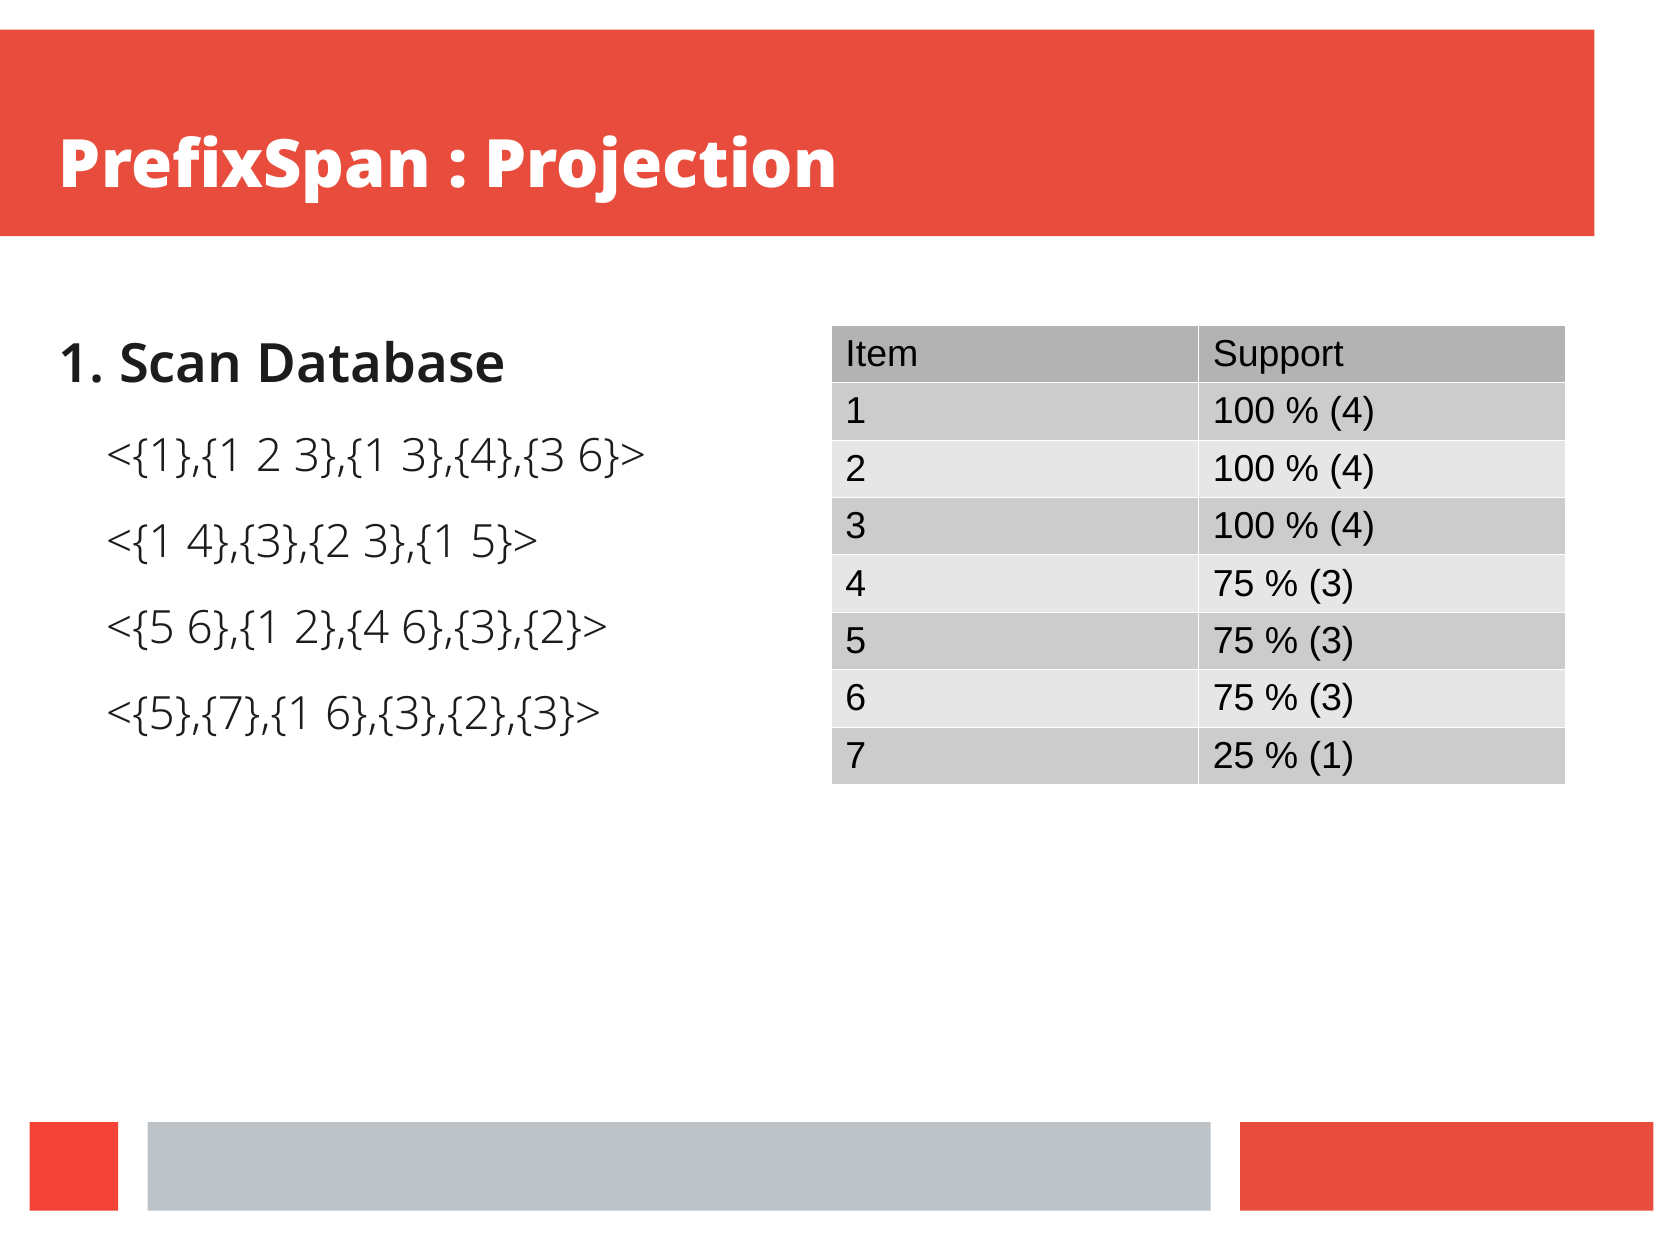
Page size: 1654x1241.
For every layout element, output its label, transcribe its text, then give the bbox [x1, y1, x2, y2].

table_cell 100 % (4) [1199, 498, 1565, 554]
table_cell 4 [832, 555, 1198, 612]
table_cell 75 % (3) [1199, 613, 1565, 669]
table_cell 100 % (4) [1199, 383, 1565, 440]
table_cell 6 [832, 670, 1198, 727]
table_cell 3 [832, 498, 1198, 554]
table_header Support [1199, 326, 1565, 382]
list 1. Scan Database <{1},{1 2 3},{1 3},{4},{3 6}> <{1 4},{3},{2 3},{1 5}> <{5 6},{1 2},{4 6},{3},{2}> <{5},{7},{1 6},{3},{2},{3}> [59, 324, 794, 1093]
table_cell 5 [832, 613, 1198, 669]
title PrefixSpan : Projection [59, 59, 1595, 207]
table_header Item [832, 326, 1198, 382]
table_cell 25 % (1) [1199, 728, 1565, 784]
table_cell 2 [832, 441, 1198, 497]
table_cell 1 [832, 383, 1198, 440]
table_cell 7 [832, 728, 1198, 784]
table_cell 100 % (4) [1199, 441, 1565, 497]
table_cell 75 % (3) [1199, 670, 1565, 727]
table_cell 75 % (3) [1199, 555, 1565, 612]
